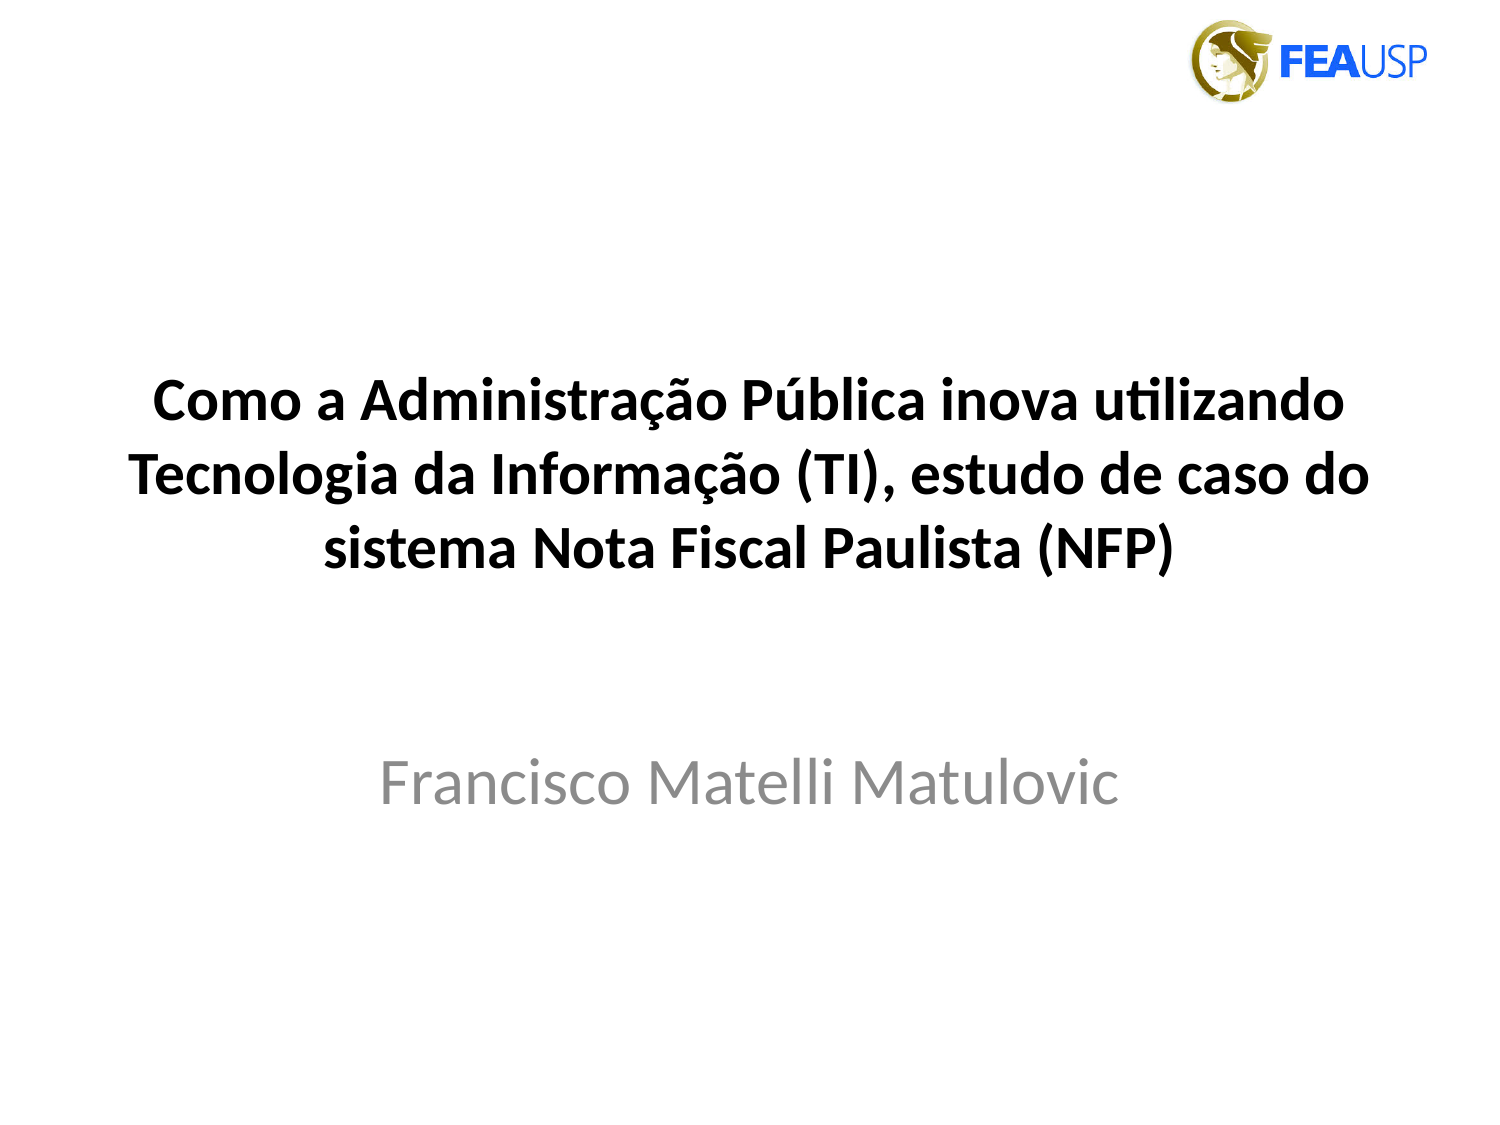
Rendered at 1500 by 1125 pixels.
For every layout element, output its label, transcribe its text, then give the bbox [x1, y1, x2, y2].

picture [1187, 19, 1427, 105]
title Como a Administração Pública inova utilizando Tecnologia da Informação (TI), estudo de caso do sistema Nota Fiscal Paulista (NFP) [112, 349, 1388, 591]
subtitle Francisco Matelli Matulovic [225, 637, 1275, 925]
